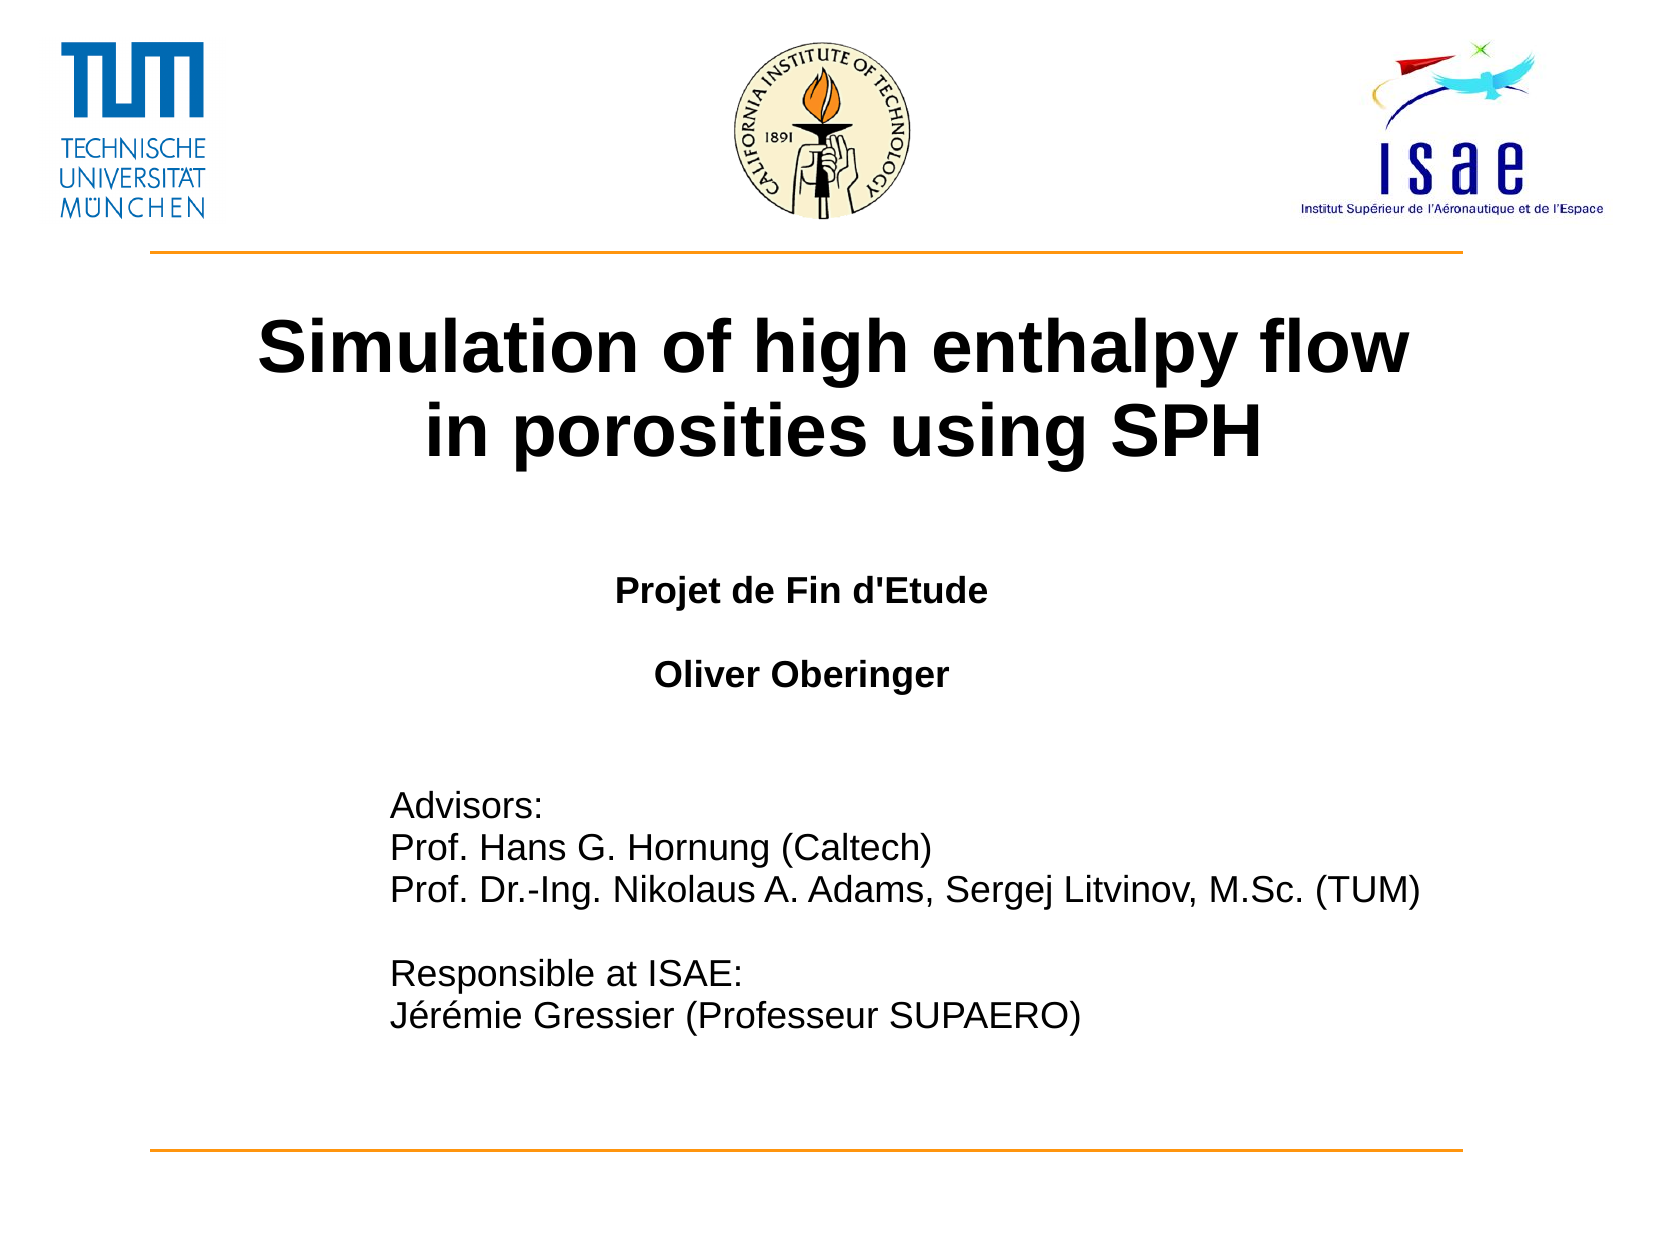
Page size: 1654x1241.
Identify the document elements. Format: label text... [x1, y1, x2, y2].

picture [728, 37, 916, 226]
text_box Simulation of high enthalpy flow in porosities using SPH [243, 297, 1446, 480]
picture [39, 37, 226, 224]
text_box Projet de Fin d'Etude Oliver Oberinger [600, 562, 1004, 704]
picture [1291, 25, 1613, 226]
text_box Advisors: Prof. Hans G. Hornung (Caltech) Prof. Dr.-Ing. Nikolaus A. Adams, Sergej Litvinov, M.Sc. (TUM) Responsible at ISAE: Jérémie Gressier (Professeur SUPAERO) [375, 777, 1437, 1045]
